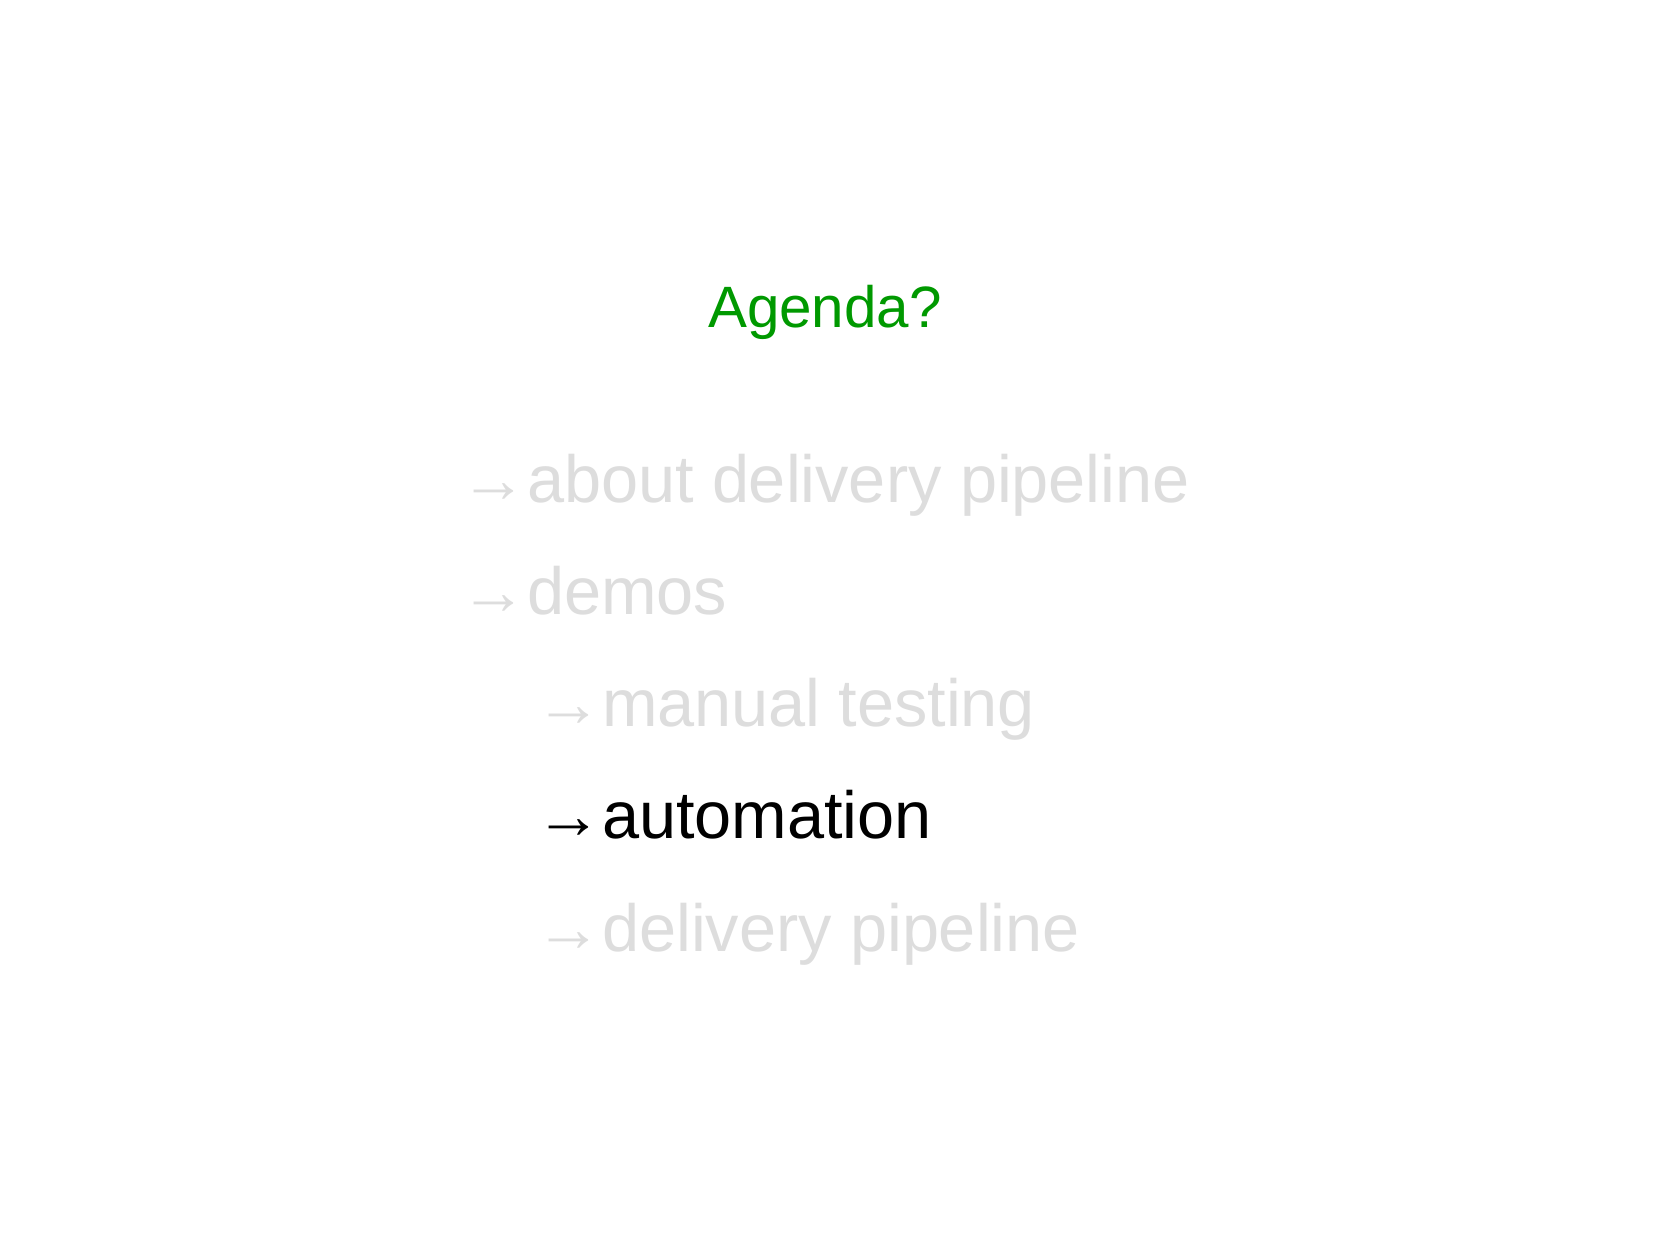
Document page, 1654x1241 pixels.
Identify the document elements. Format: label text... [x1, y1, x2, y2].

text_box Agenda? →about delivery pipeline →demos →manual testing →automation →delivery pipeline [445, 267, 1208, 973]
